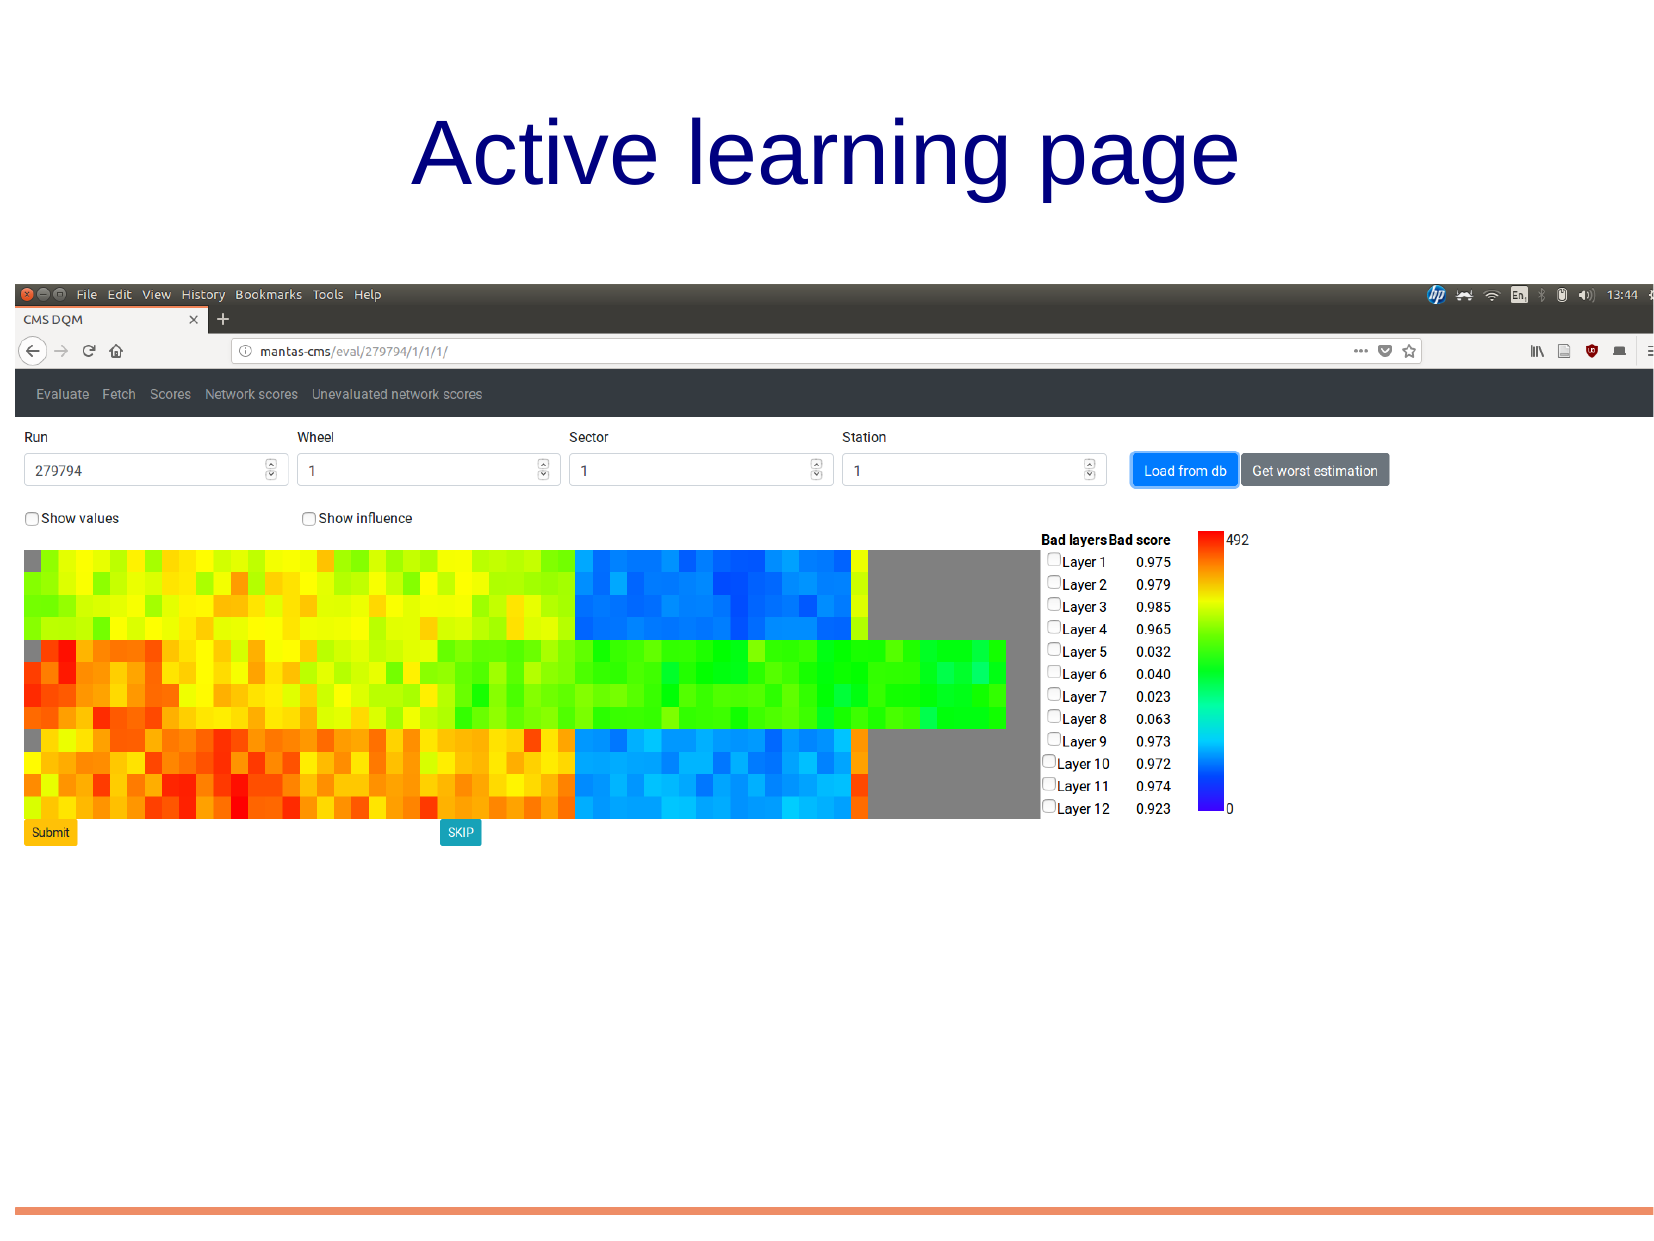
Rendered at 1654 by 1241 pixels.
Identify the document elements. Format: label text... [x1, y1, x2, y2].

picture [15, 284, 1654, 1216]
title Active learning page [82, 49, 1571, 257]
